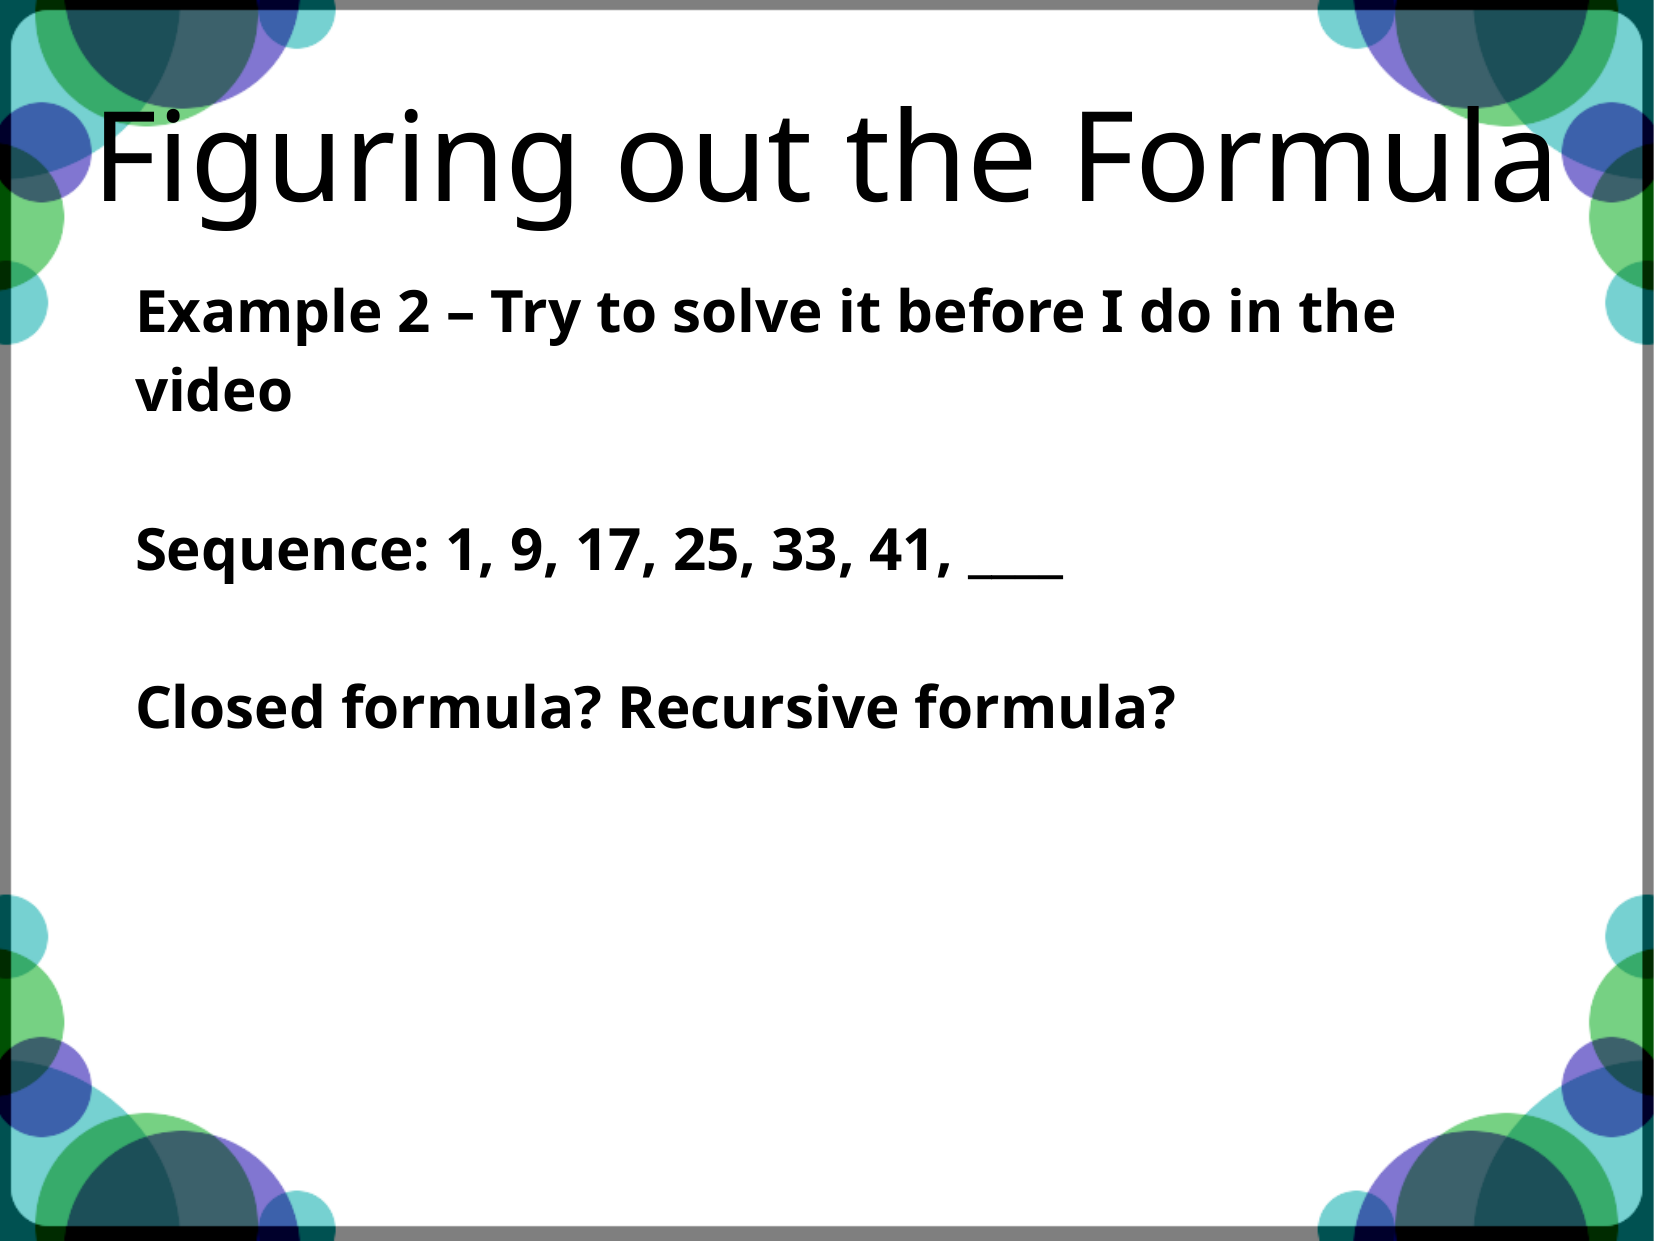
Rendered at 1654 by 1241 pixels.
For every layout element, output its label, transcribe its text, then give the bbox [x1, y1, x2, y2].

picture [0, 0, 1654, 1241]
title Figuring out the Formula [82, 49, 1571, 257]
text_box Example 2 – Try to solve it before I do in the video Sequence: 1, 9, 17, 25, 33, 41, ____ Closed formula? Recursive formula? [135, 270, 1531, 597]
